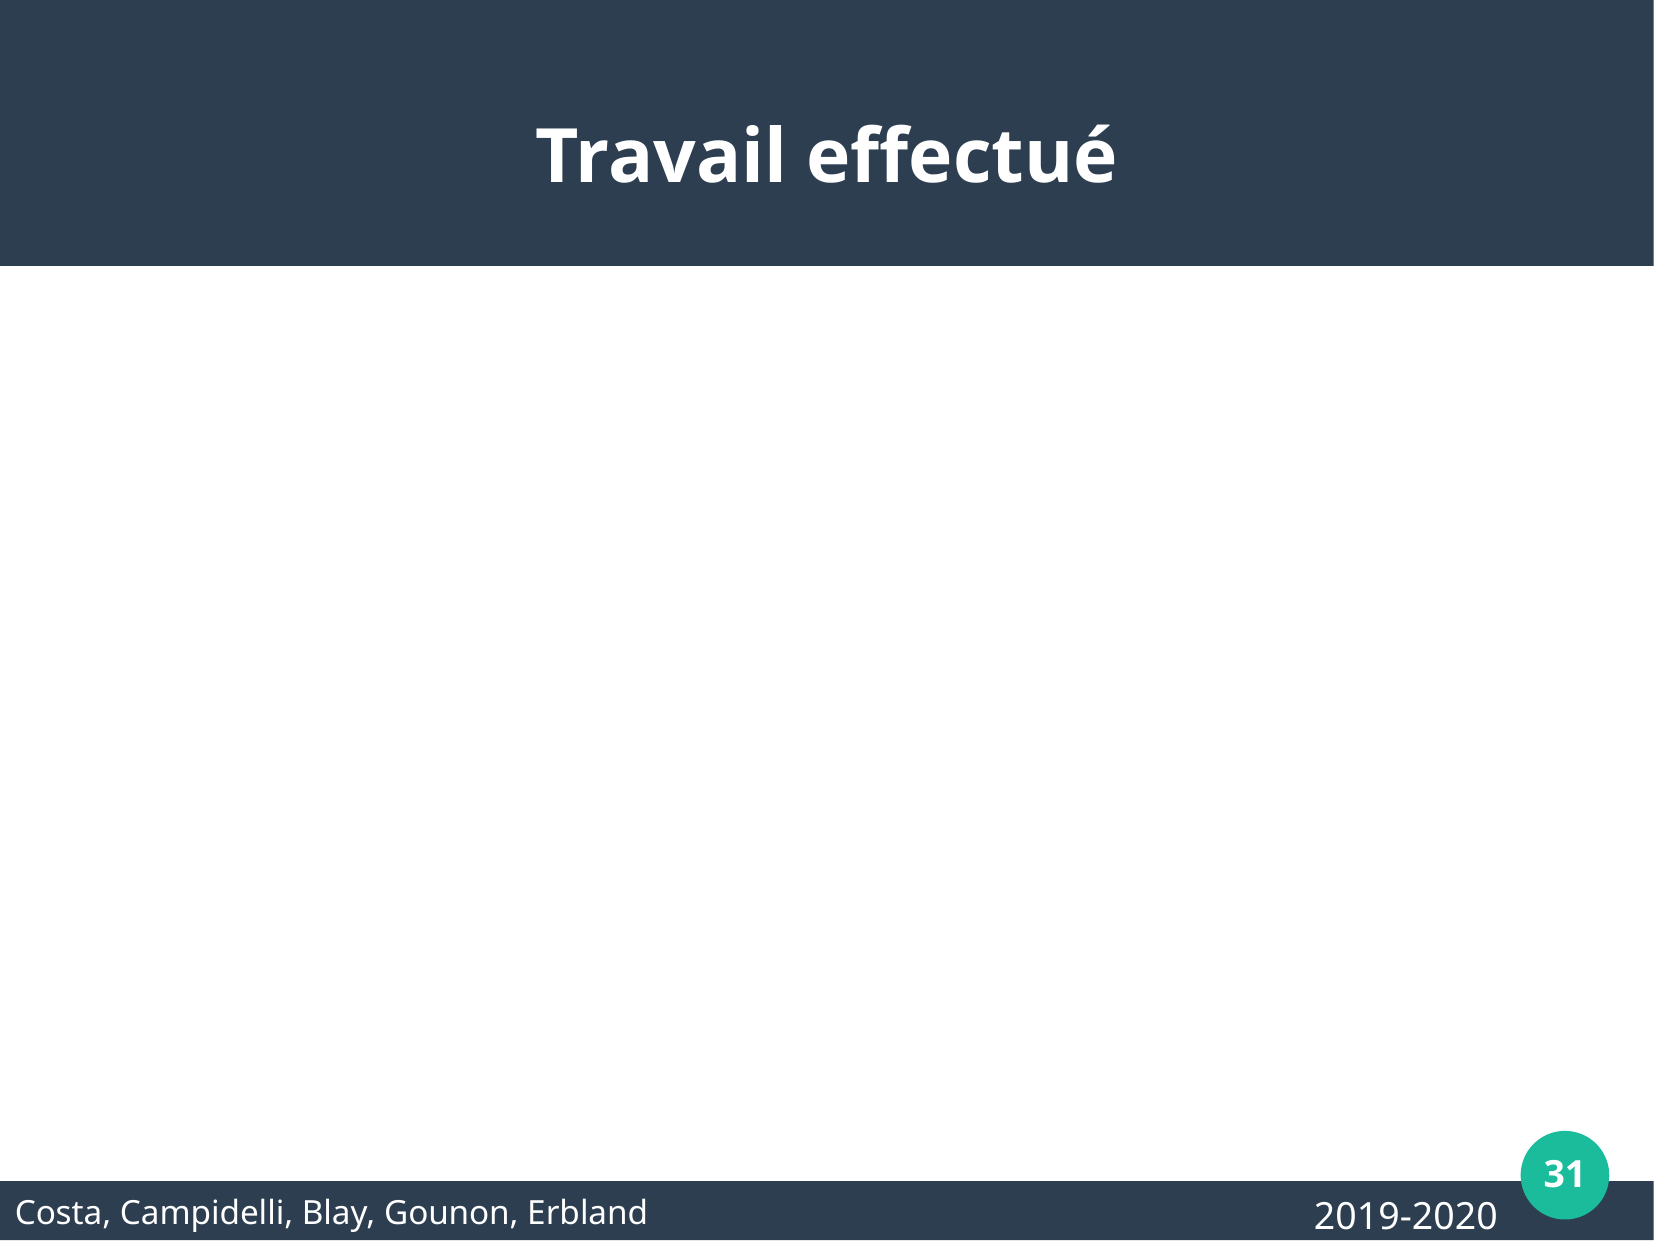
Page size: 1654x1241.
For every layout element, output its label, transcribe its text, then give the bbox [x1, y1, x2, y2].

text_box Costa, Campidelli, Blay, Gounon, Erbland [1536, 1181, 1654, 1241]
title Travail effectué [82, 49, 1571, 257]
text_box Costa, Campidelli, Blay, Gounon, Erbland [0, 1181, 1299, 1241]
text_box <numéro> [1505, 1116, 1625, 1181]
text_box 2019-2020 [1299, 1181, 1536, 1241]
